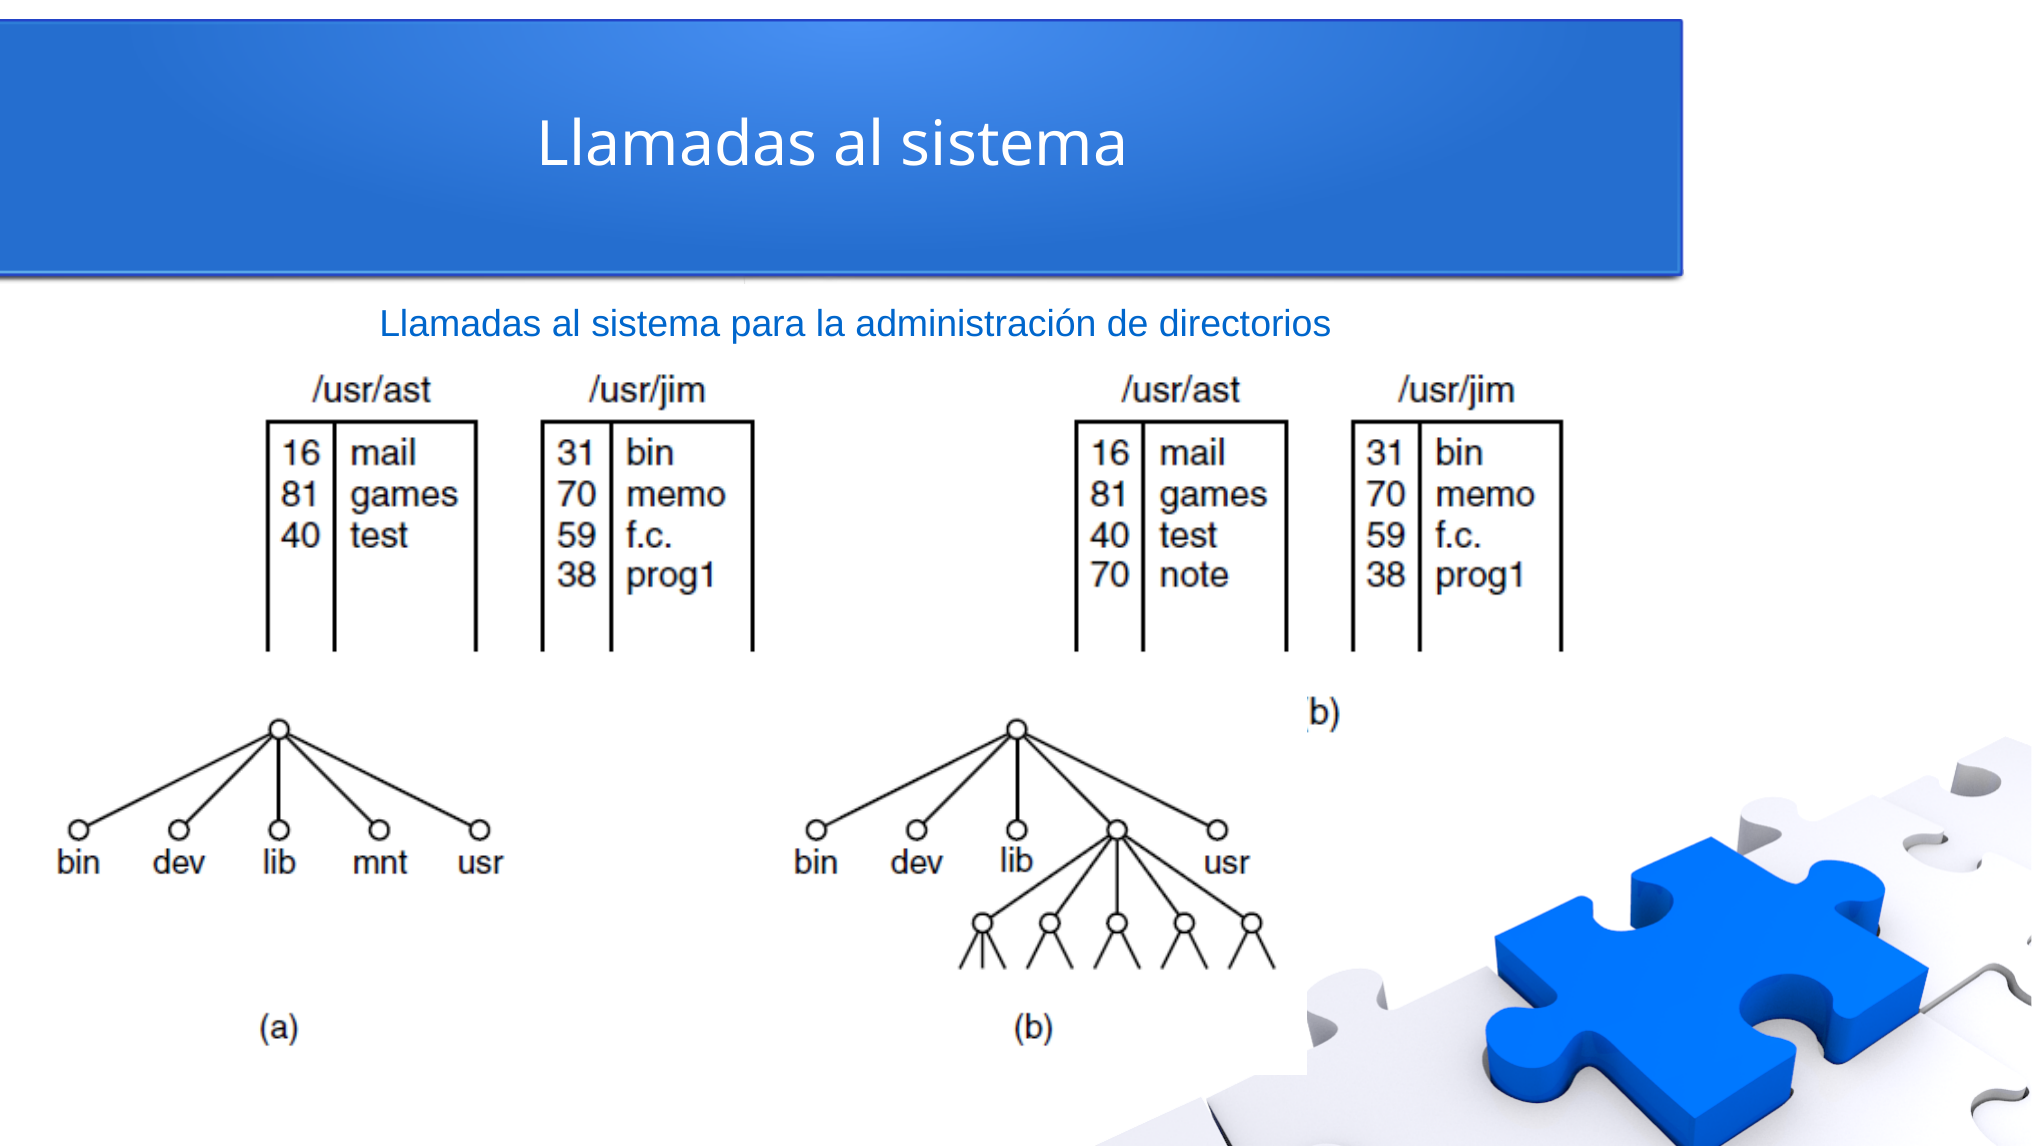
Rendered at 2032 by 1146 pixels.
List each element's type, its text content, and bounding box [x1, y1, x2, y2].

picture [0, 19, 1689, 284]
title Llamadas al sistema [0, 45, 1666, 237]
picture [35, 328, 2032, 1146]
text_box Llamadas al sistema para la administración de directorios [364, 295, 1347, 353]
